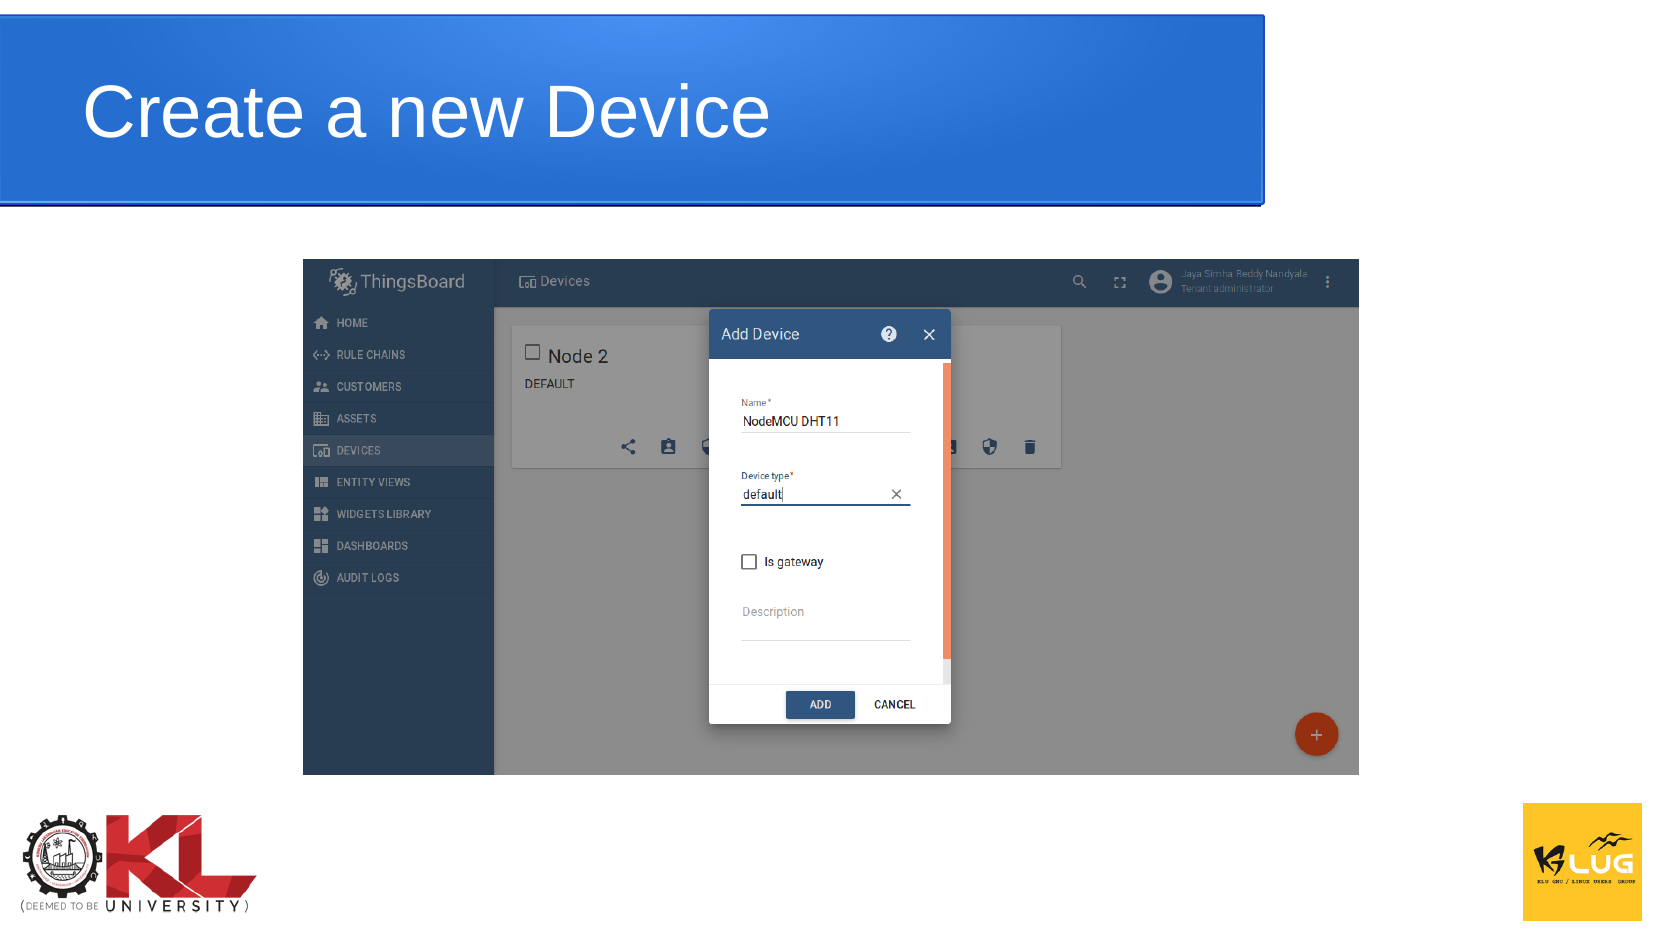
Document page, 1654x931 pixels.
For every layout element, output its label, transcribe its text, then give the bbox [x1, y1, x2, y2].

picture [1523, 803, 1642, 922]
title Create a new Device [82, 35, 1235, 189]
picture [10, 803, 260, 922]
picture [303, 259, 1359, 775]
